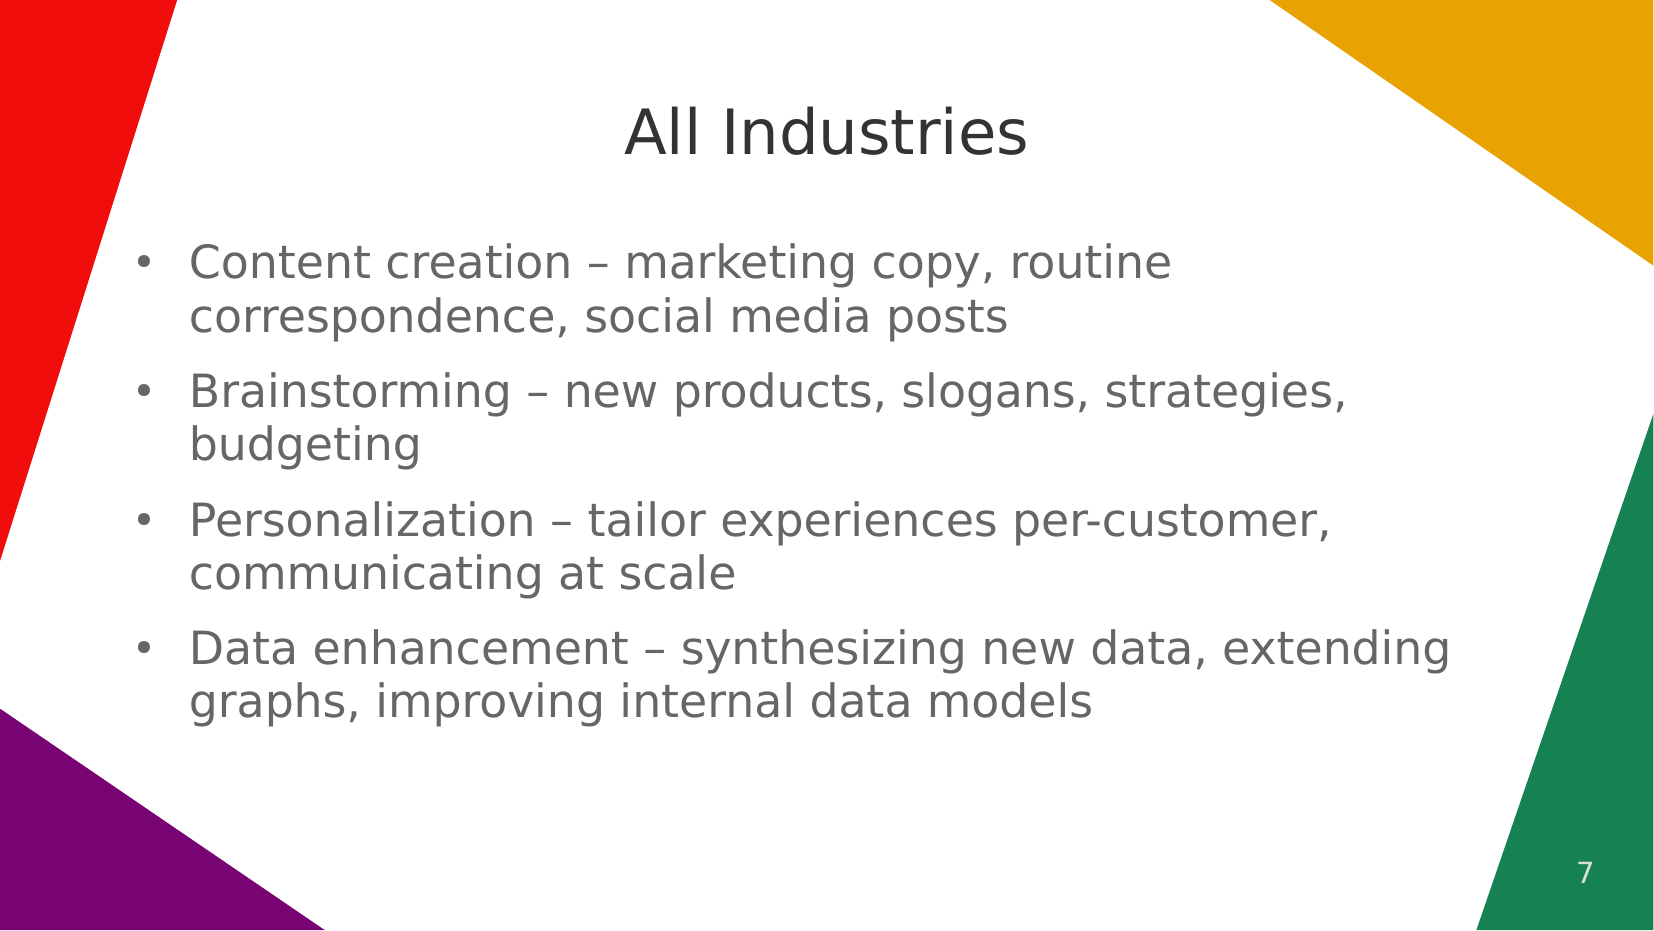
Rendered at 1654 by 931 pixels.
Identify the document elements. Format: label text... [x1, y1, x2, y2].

list Content creation – marketing copy, routine correspondence, social media posts Brainstorming – new products, slogans, strategies, budgeting Personalization – tailor experiences per-customer, communicating at scale Data enhancement – synthesizing new data, extending graphs, improving internal data models [118, 236, 1536, 827]
title All Industries [118, 59, 1536, 207]
